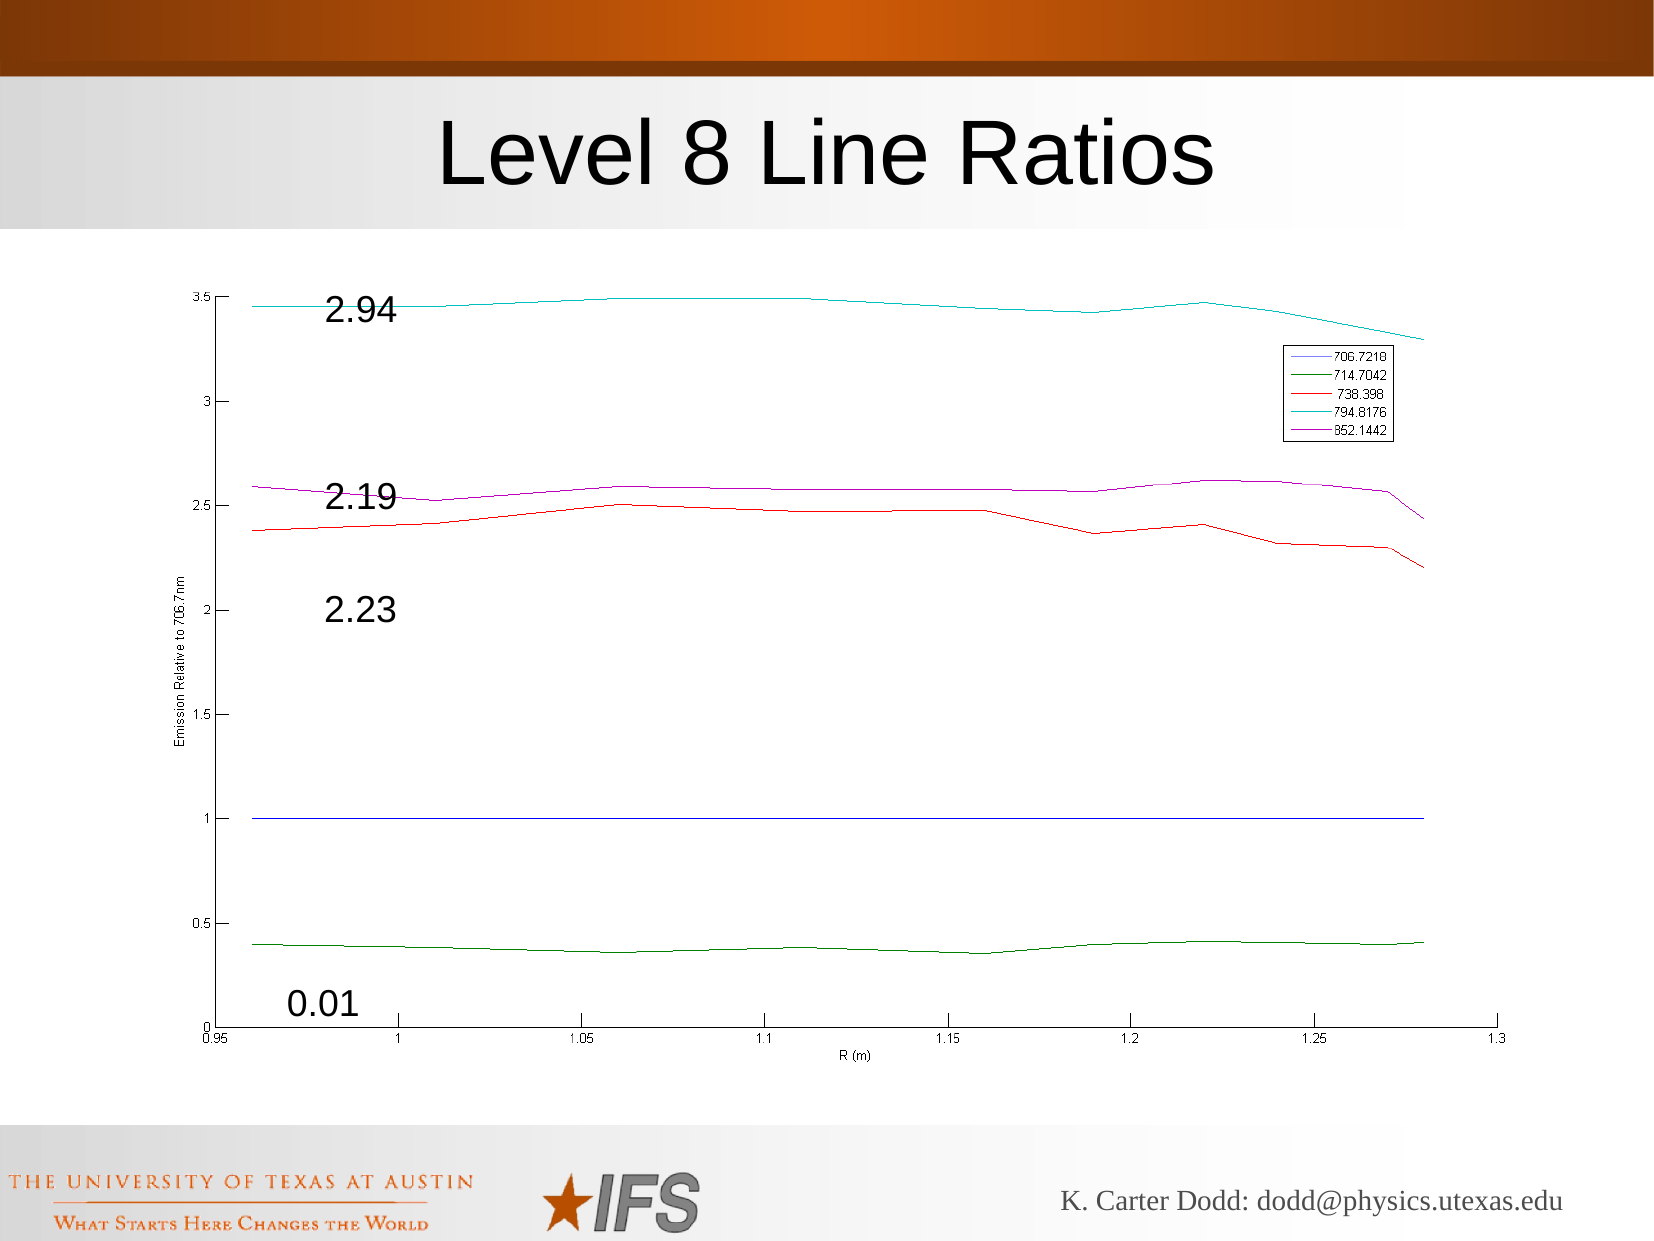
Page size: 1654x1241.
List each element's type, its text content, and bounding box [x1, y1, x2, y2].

text_box 2.23 [309, 580, 413, 638]
picture [0, 0, 1654, 1241]
text_box 2.94 [309, 280, 413, 338]
title Level 8 Line Ratios [82, 56, 1571, 229]
text_box 2.19 [309, 468, 413, 526]
text_box 0.01 [272, 975, 376, 1032]
